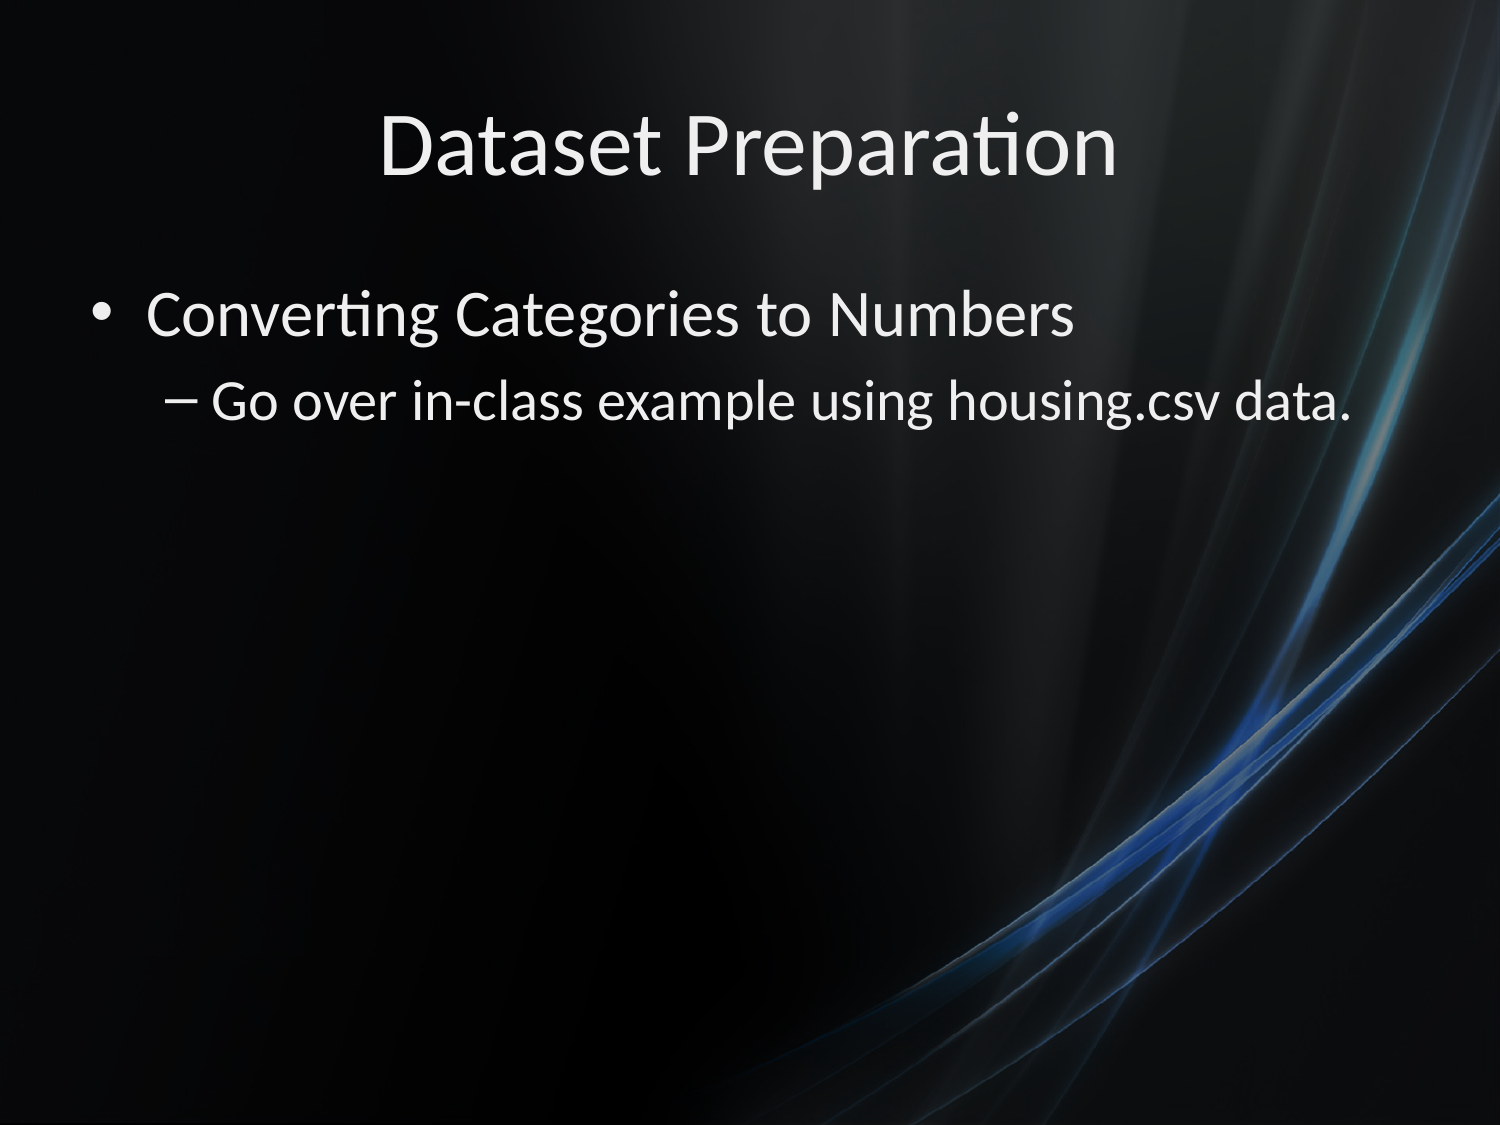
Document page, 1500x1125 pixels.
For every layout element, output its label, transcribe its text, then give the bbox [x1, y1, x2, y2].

picture [0, 0, 1500, 1125]
title Dataset Preparation [75, 45, 1425, 233]
list Converting Categories to Numbers Go over in-class example using housing.csv data. [75, 262, 1425, 1005]
